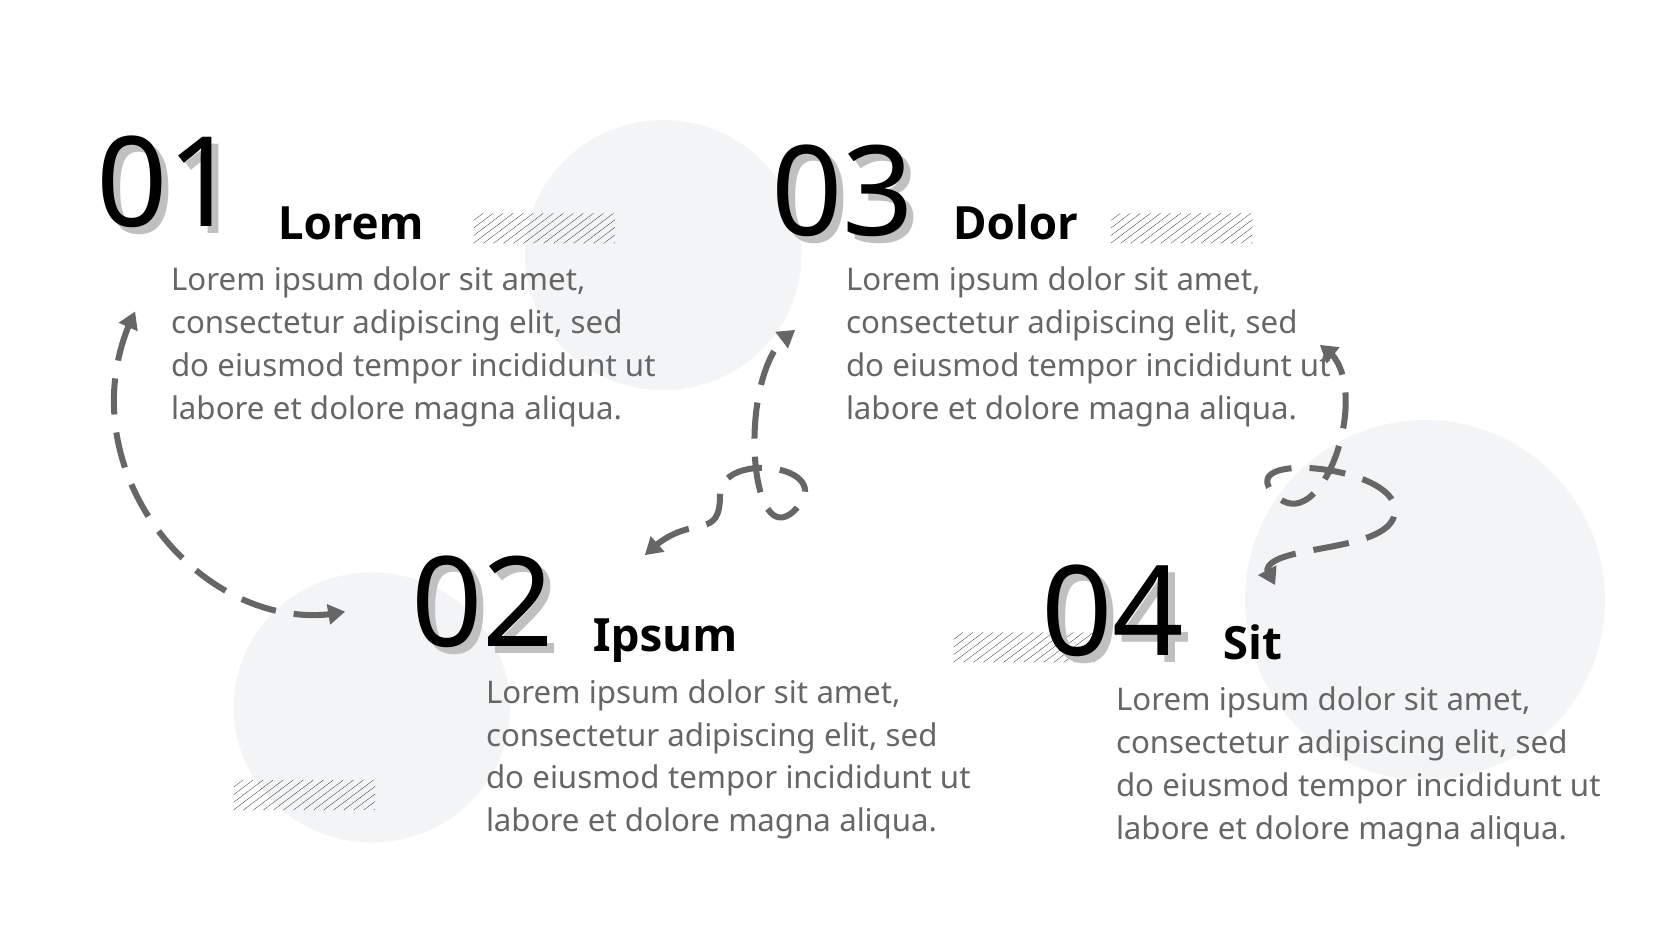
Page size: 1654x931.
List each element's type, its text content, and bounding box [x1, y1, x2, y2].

text_box Lorem [263, 182, 519, 261]
text_box 01 [81, 85, 262, 271]
text_box Dolor [938, 182, 1194, 261]
text_box Sit [1208, 602, 1464, 681]
text_box 02 [396, 505, 577, 691]
text_box Lorem ipsum dolor sit amet, consectetur adipiscing elit, sed do eiusmod tempor incididunt ut labore et dolore magna aliqua. [471, 662, 997, 849]
text_box Ipsum [578, 595, 834, 673]
text_box Lorem ipsum dolor sit amet, consectetur adipiscing elit, sed do eiusmod tempor incididunt ut labore et dolore magna aliqua. [1101, 670, 1627, 856]
text_box Lorem ipsum dolor sit amet, consectetur adipiscing elit, sed do eiusmod tempor incididunt ut labore et dolore magna aliqua. [156, 250, 682, 436]
text_box 04 [1026, 514, 1207, 701]
text_box Lorem ipsum dolor sit amet, consectetur adipiscing elit, sed do eiusmod tempor incididunt ut labore et dolore magna aliqua. [831, 250, 1357, 436]
text_box 03 [756, 94, 937, 281]
